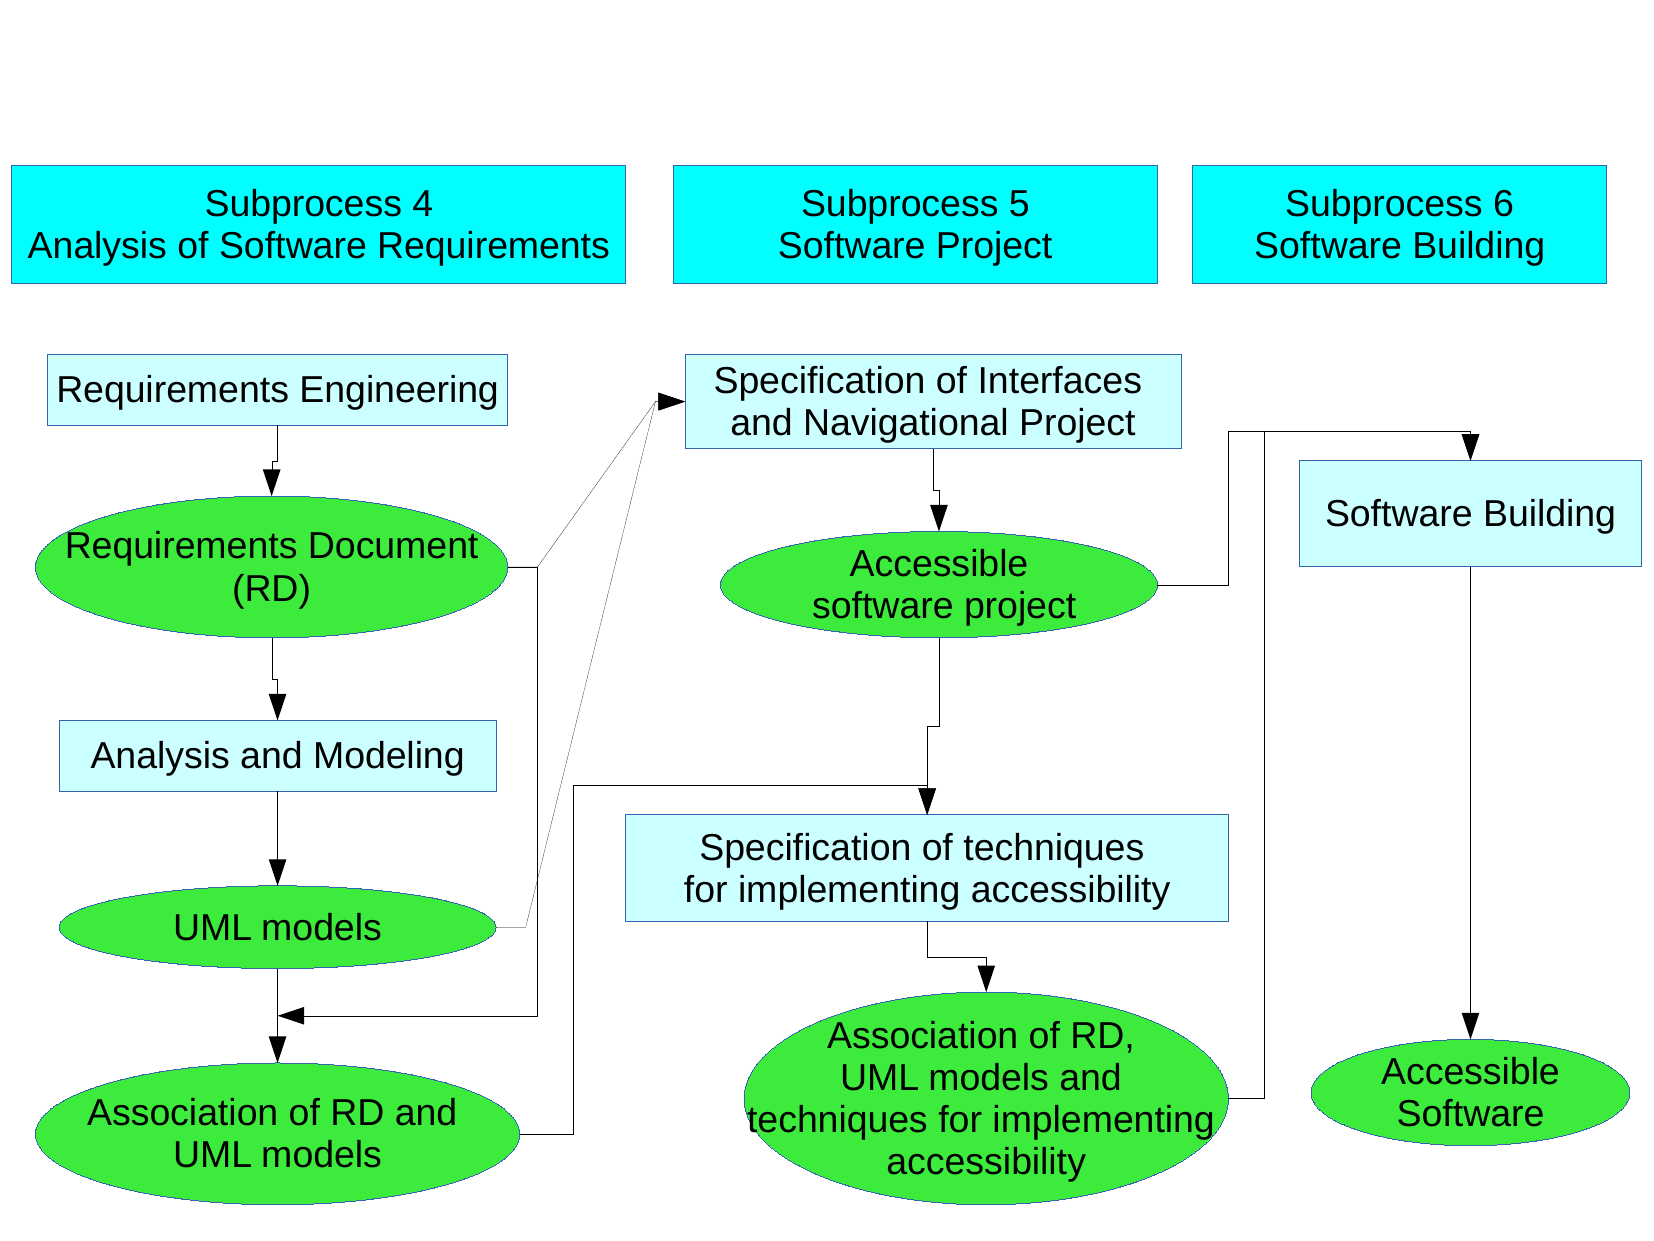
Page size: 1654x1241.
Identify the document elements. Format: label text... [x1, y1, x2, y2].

text_box Requirements Engineering [47, 354, 508, 426]
text_box Association of RD and UML models [35, 1062, 520, 1205]
text_box Analysis and Modeling [59, 720, 497, 792]
text_box Subprocess 5 Software Project [673, 165, 1158, 284]
text_box Requirements Document (RD) [35, 496, 508, 638]
text_box Software Building [1299, 460, 1642, 567]
text_box Specification of Interfaces and Navigational Project [685, 354, 1182, 449]
text_box Accessible software project [720, 531, 1158, 638]
text_box Subprocess 6 Software Building [1192, 165, 1607, 284]
text_box Association of RD, UML models and techniques for implementing accessibility [744, 992, 1229, 1205]
text_box UML models [59, 885, 497, 969]
text_box Specification of techniques for implementing accessibility [625, 814, 1229, 922]
text_box Subprocess 4 Analysis of Software Requirements [11, 165, 626, 284]
text_box Accessible Software [1311, 1039, 1630, 1146]
